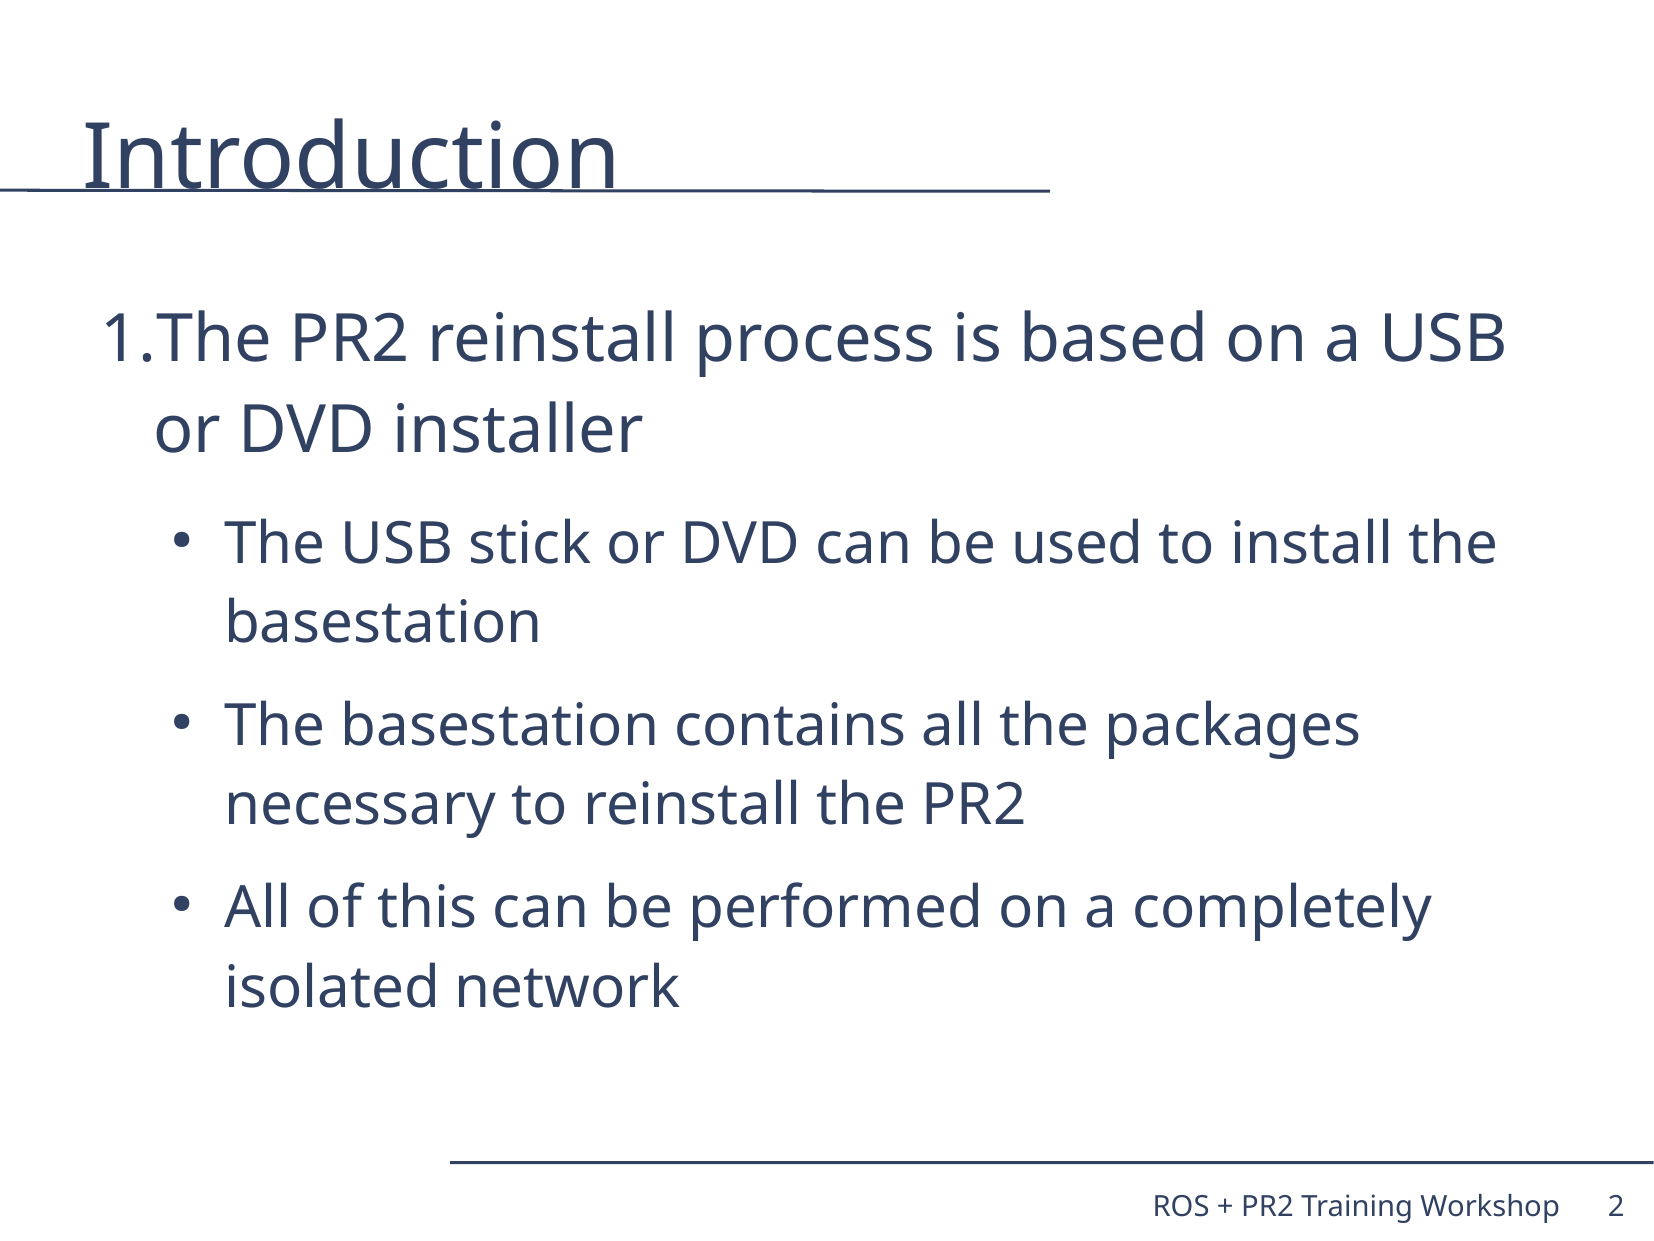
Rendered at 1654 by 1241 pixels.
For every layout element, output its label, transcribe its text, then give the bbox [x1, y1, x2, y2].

list The PR2 reinstall process is based on a USB or DVD installer The USB stick or DVD can be used to install the basestation The basestation contains all the packages necessary to reinstall the PR2 All of this can be performed on a completely isolated network [82, 290, 1571, 1109]
title Introduction [82, 49, 1571, 257]
